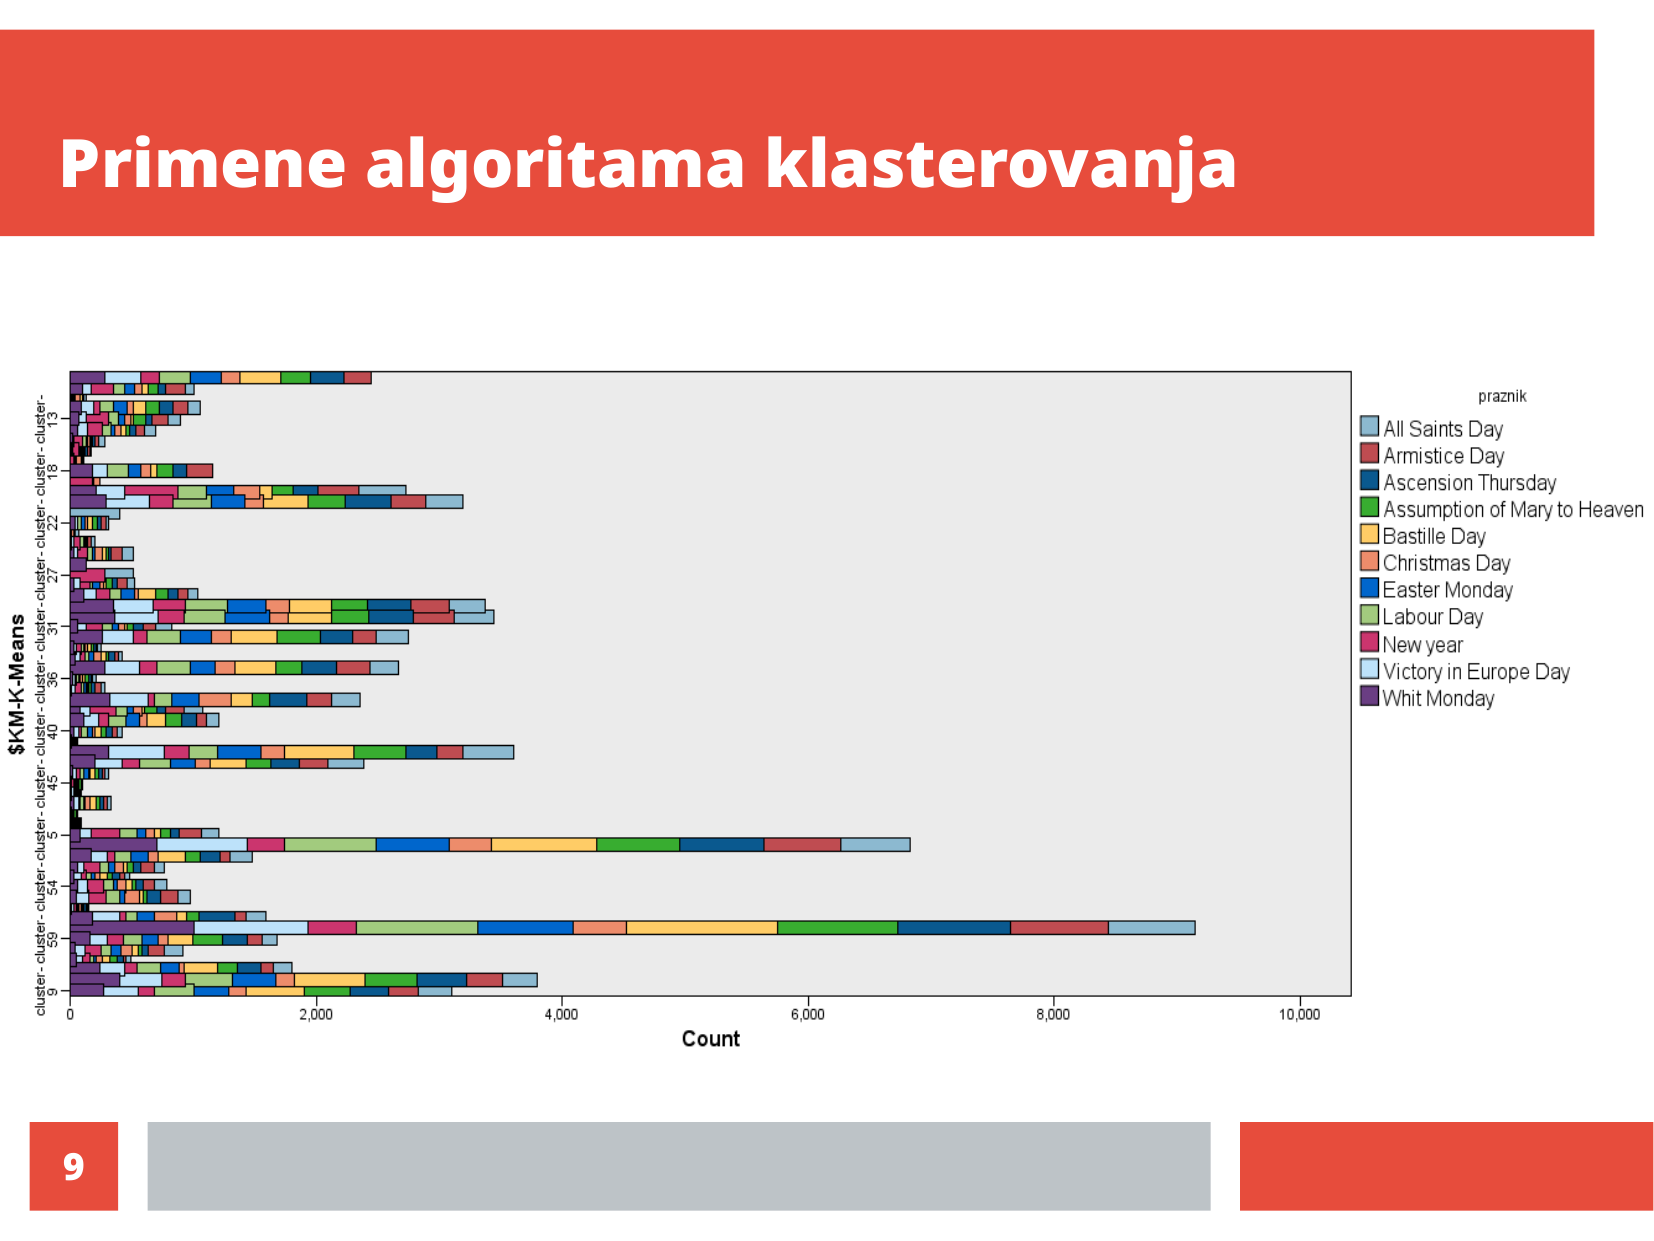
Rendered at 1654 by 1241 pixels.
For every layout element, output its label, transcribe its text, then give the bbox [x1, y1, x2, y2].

title Primene algoritama klasterovanja [59, 59, 1595, 207]
picture [4, 343, 1654, 1081]
